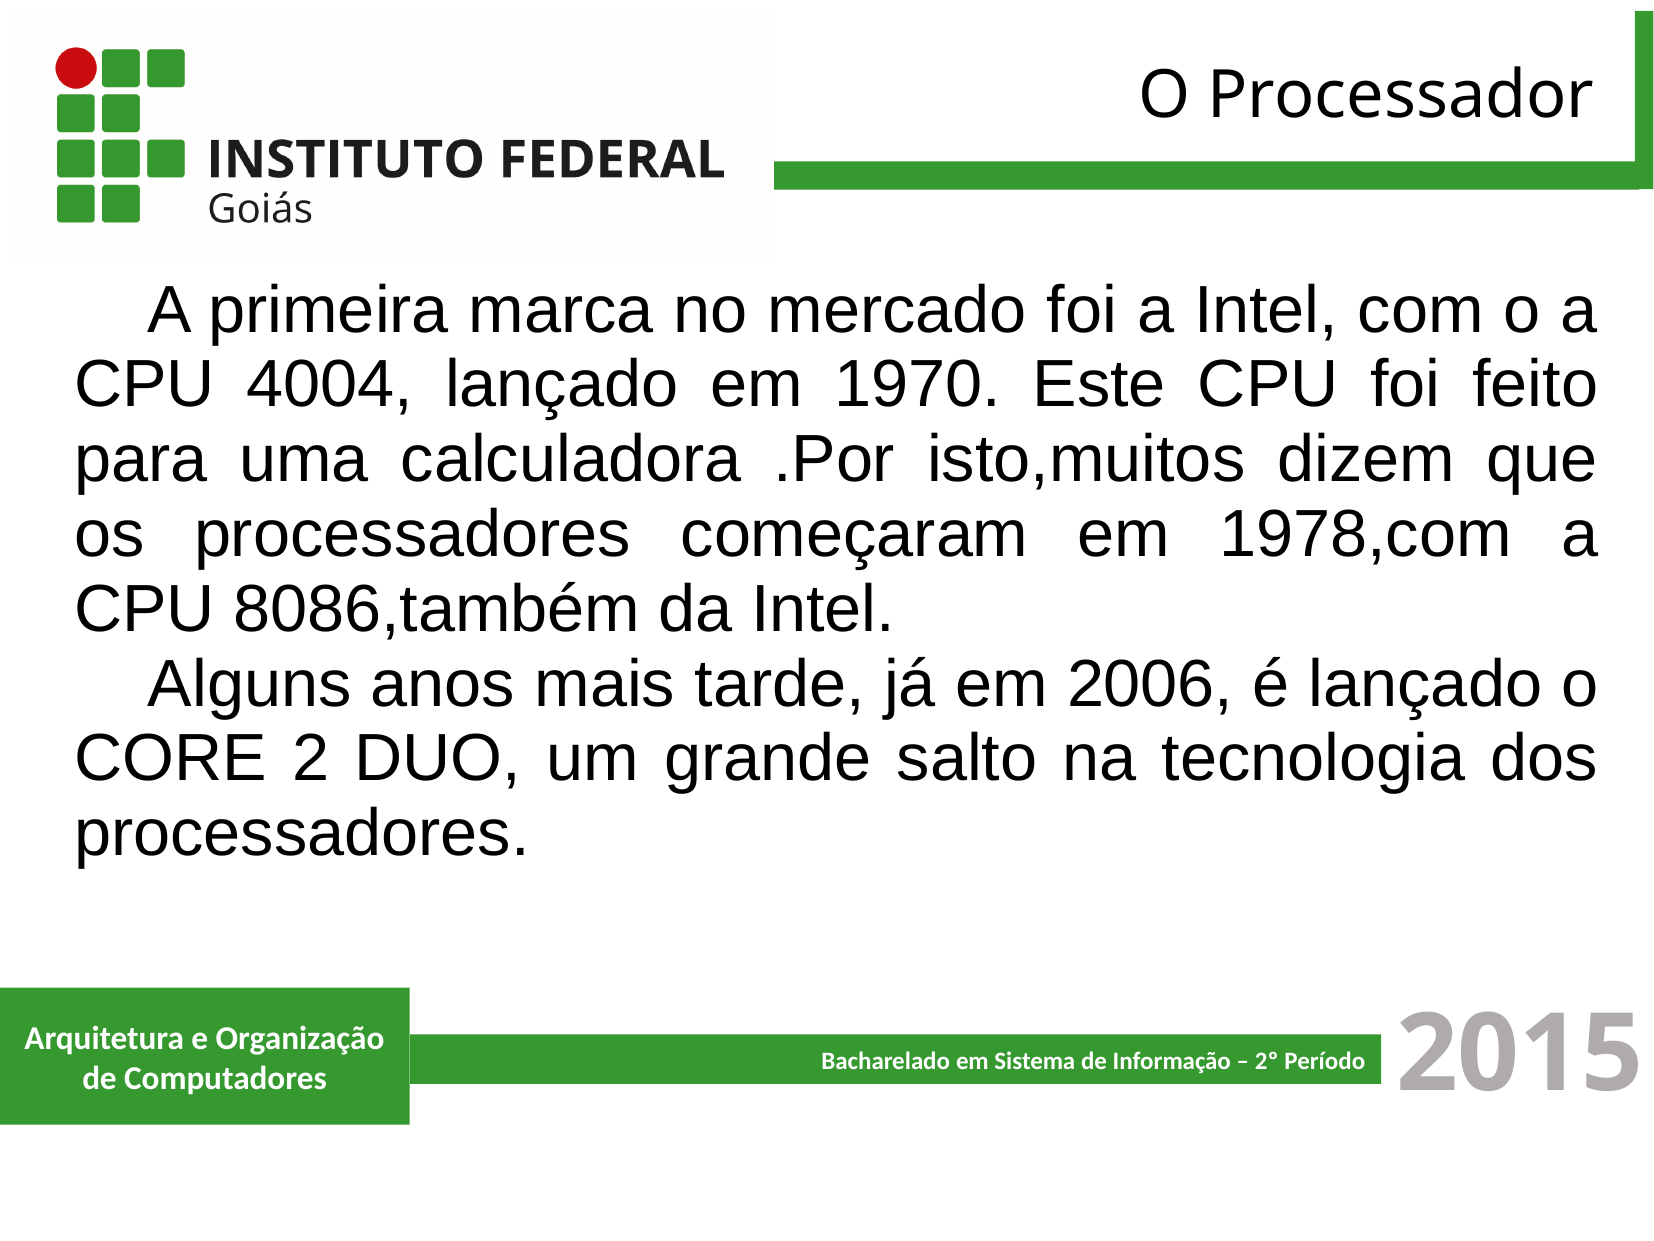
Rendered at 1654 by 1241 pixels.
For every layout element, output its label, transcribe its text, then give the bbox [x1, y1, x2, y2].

text_box A primeira marca no mercado foi a Intel, com o a CPU 4004, lançado em 1970. Este CPU foi feito para uma calculadora .Por isto,muitos dizem que os processadores começaram em 1978,com a CPU 8086,também da Intel. Alguns anos mais tarde, já em 2006, é lançado o CORE 2 DUO, um grande salto na tecnologia dos processadores. [59, 264, 1615, 940]
picture [5, 5, 774, 265]
text_box Arquitetura e Organização de Computadores [0, 987, 410, 1125]
text_box [774, 10, 1654, 190]
text_box O Processador [860, 42, 1610, 138]
text_box 2015 [1381, 975, 1648, 1125]
text_box Bacharelado em Sistema de Informação – 2º Período [410, 1034, 1382, 1084]
